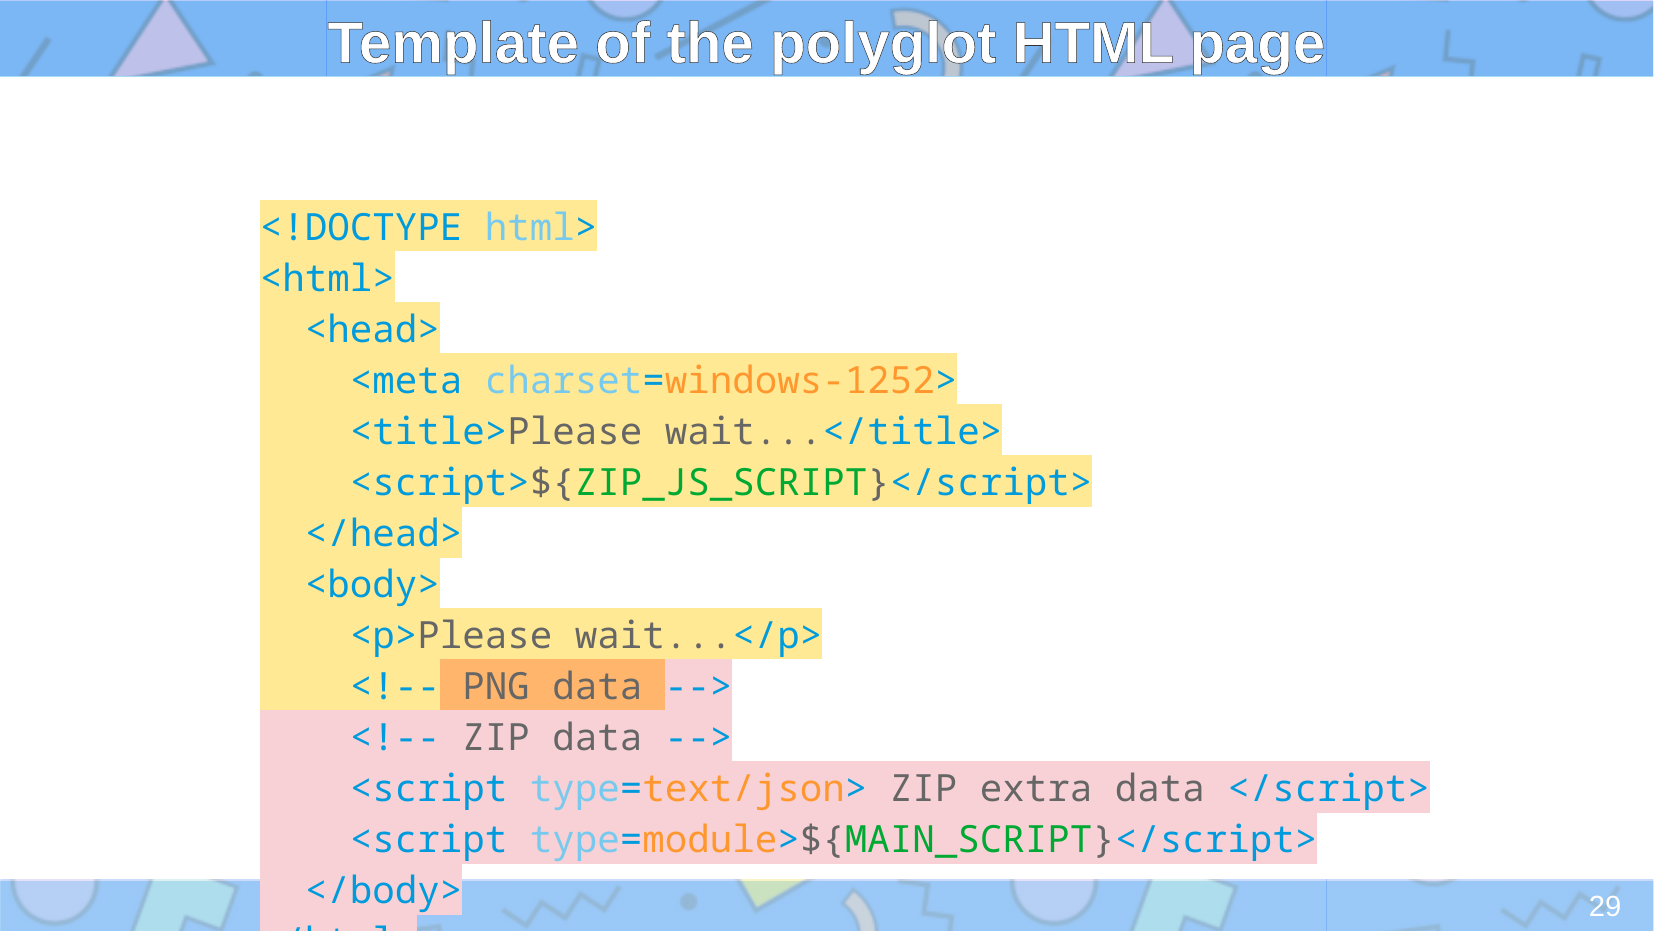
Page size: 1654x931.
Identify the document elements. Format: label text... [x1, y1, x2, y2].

list <!DOCTYPE html> <html> <head> <meta charset=windows-1252> <title>Please wait...</title> <script>${ZIP_JS_SCRIPT}</script> </head> <body> <p>Please wait...</p> <!-- PNG data --> <!-- ZIP data --> <script type=text/json> ZIP extra data </script> <script type=module>${MAIN_SCRIPT}</script> </body> </html> [188, 149, 1651, 851]
picture [0, 0, 1654, 76]
picture [0, 879, 260, 931]
picture [417, 879, 1654, 931]
title Template of the polyglot HTML page [59, 3, 1595, 82]
